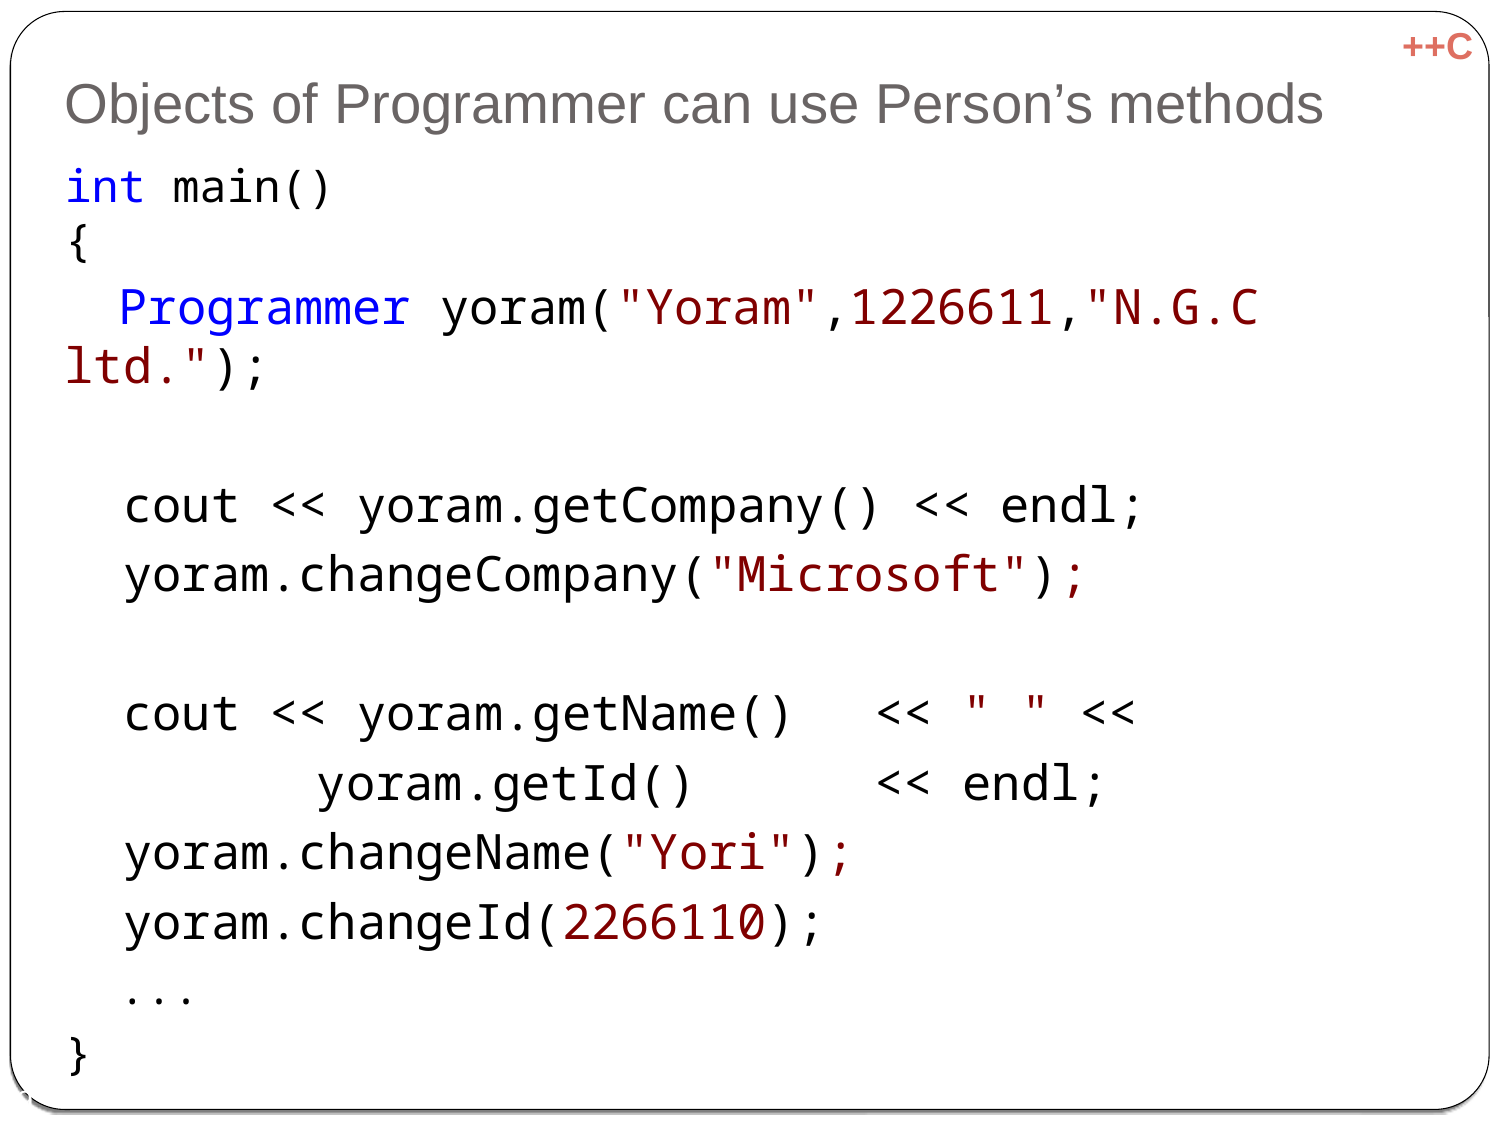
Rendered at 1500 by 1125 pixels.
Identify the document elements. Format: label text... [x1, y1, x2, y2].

title Objects of Programmer can use Person’s methods [50, 45, 1450, 149]
list int main() { Programmer yoram("Yoram",1226611,"N.G.C ltd."); cout << yoram.getCompany() << endl; yoram.changeCompany("Microsoft"); cout << yoram.getName() << " " << yoram.getId() << endl; yoram.changeName("Yori"); yoram.changeId(2266110); ... } [50, 149, 1450, 1088]
slide_number <number> [0, 1074, 50, 1125]
